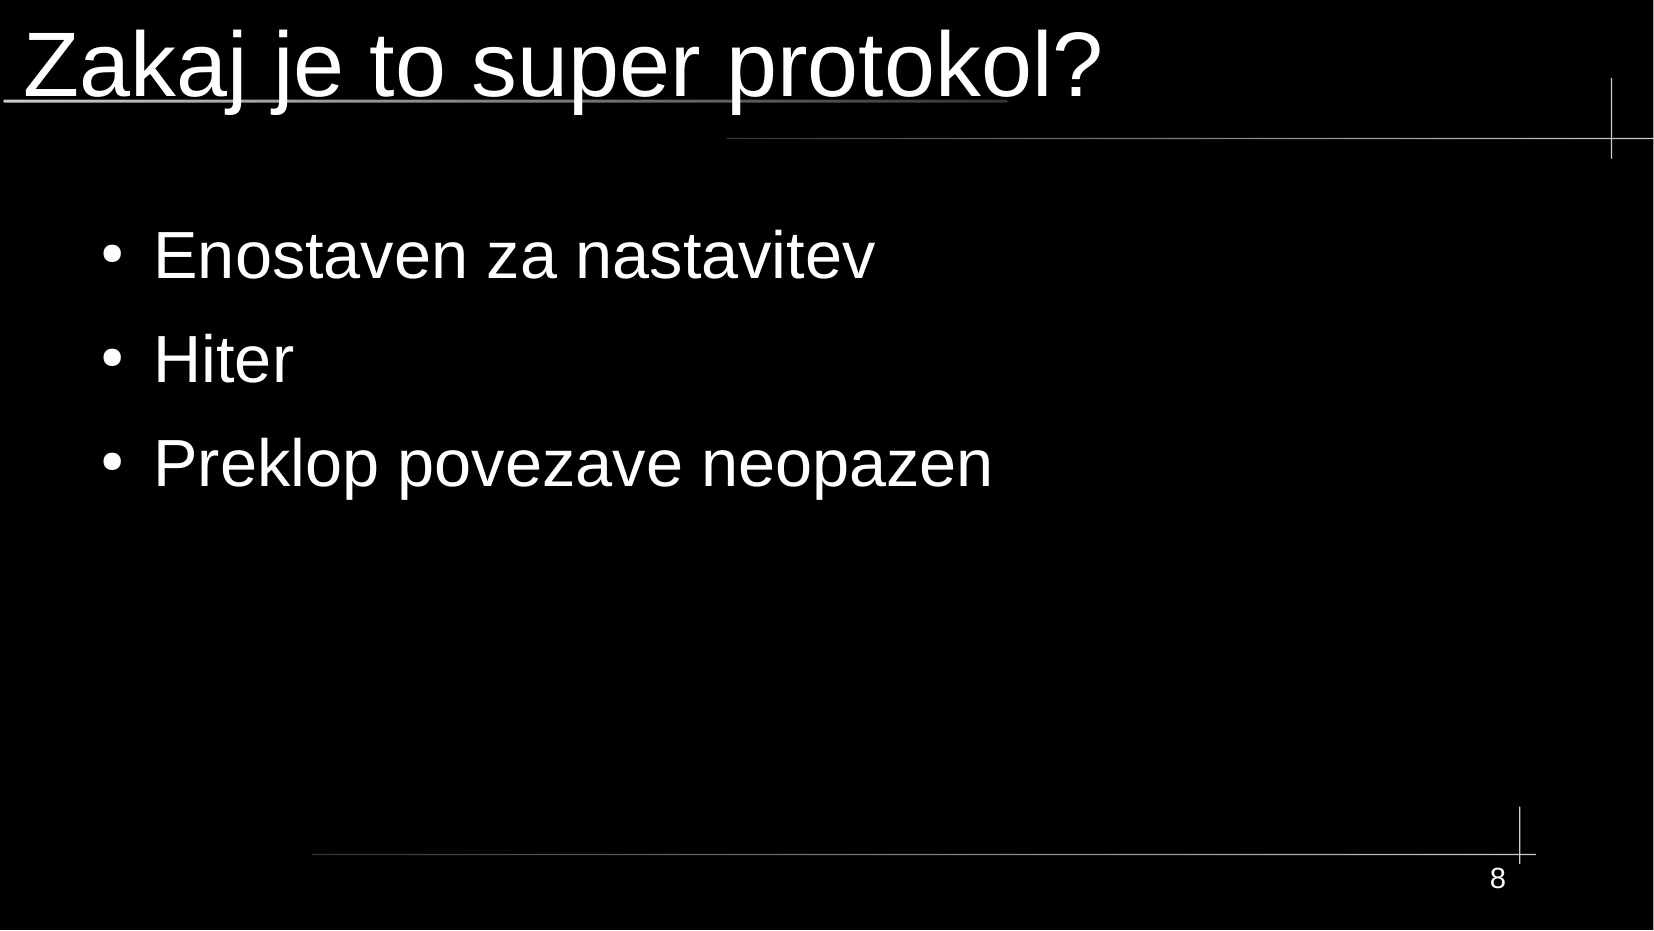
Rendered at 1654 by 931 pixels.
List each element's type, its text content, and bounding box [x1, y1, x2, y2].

list Enostaven za nastavitev Hiter Preklop povezave neopazen [82, 217, 1571, 758]
title Zakaj je to super protokol? [23, 11, 1589, 119]
